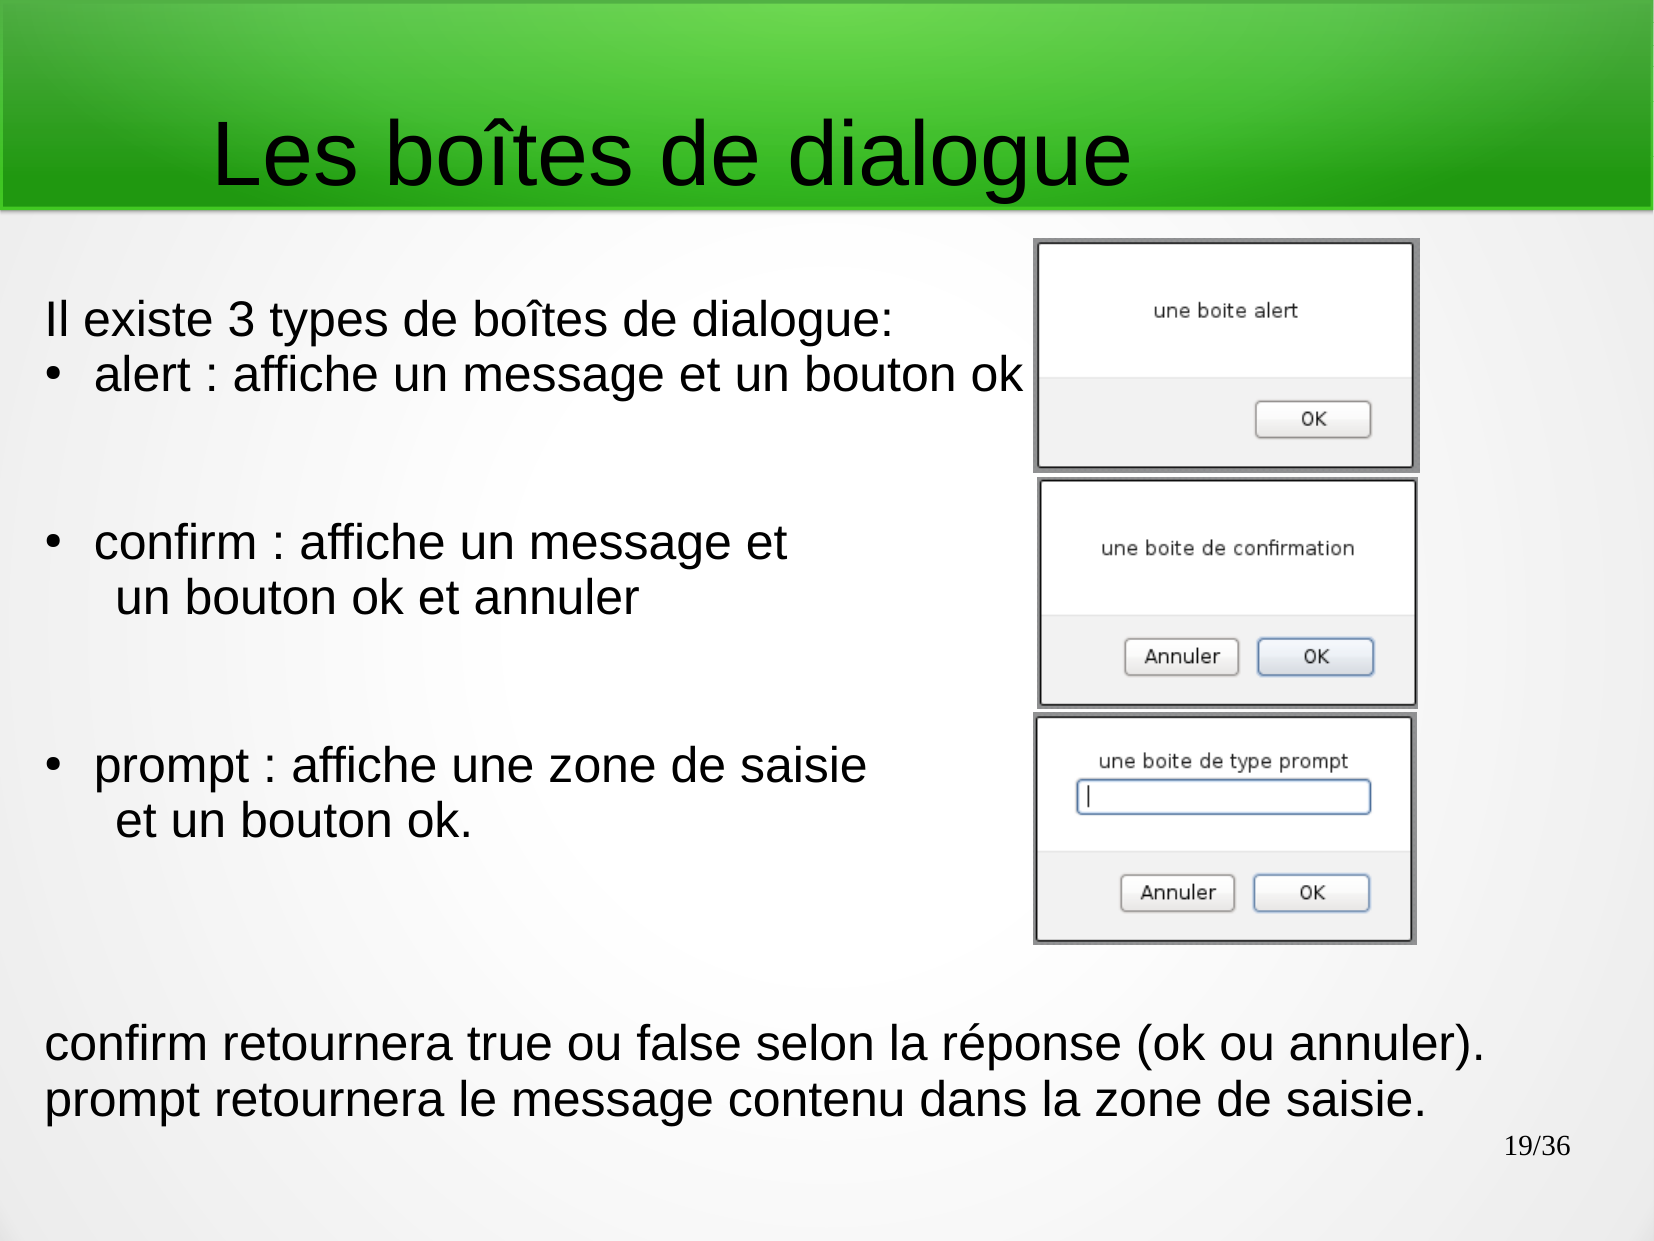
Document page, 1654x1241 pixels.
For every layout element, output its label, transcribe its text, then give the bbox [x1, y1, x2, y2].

text_box Il existe 3 types de boîtes de dialogue: alert : affiche un message et un bouton ok confirm : affiche un message et un bouton ok et annuler prompt : affiche une zone de saisie et un bouton ok. confirm retournera true ou false selon la réponse (ok ou annuler). prompt retournera le message contenu dans la zone de saisie. [29, 283, 1625, 1135]
picture [1033, 238, 1420, 473]
picture [1033, 712, 1417, 945]
title Les boîtes de dialogue [82, 94, 1264, 213]
picture [1037, 477, 1418, 709]
